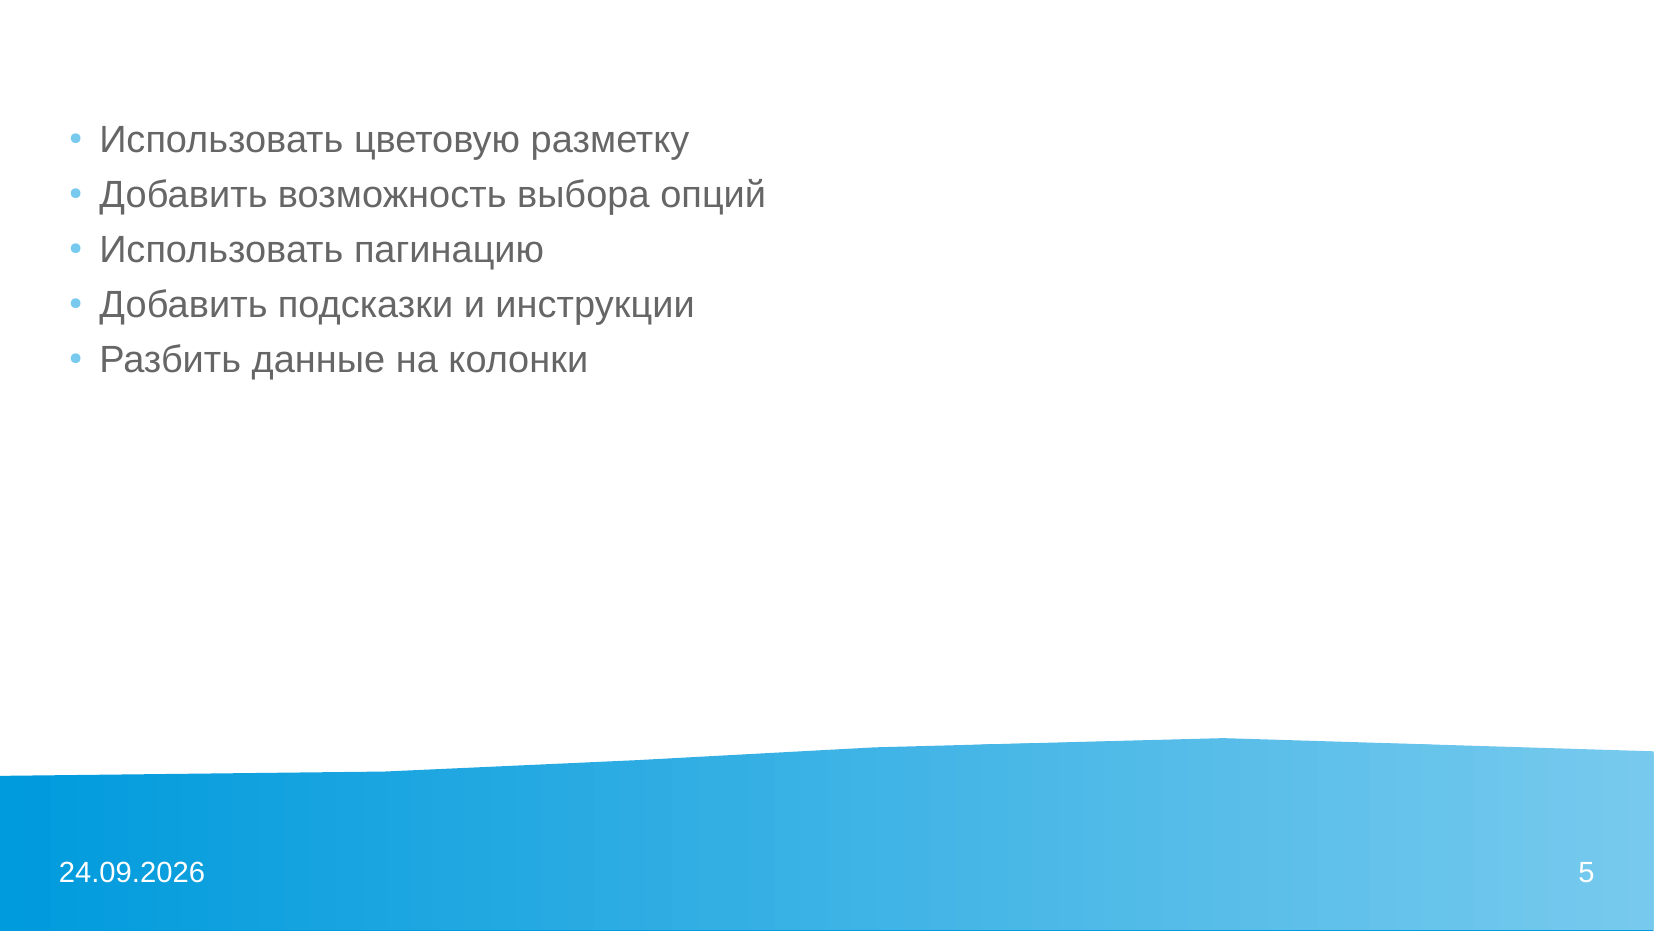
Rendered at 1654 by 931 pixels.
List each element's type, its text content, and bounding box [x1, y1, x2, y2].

list Использовать цветовую разметку Добавить возможность выбора опций Использовать пагинацию Добавить подсказки и инструкции Разбить данные на колонки [59, 118, 1595, 384]
